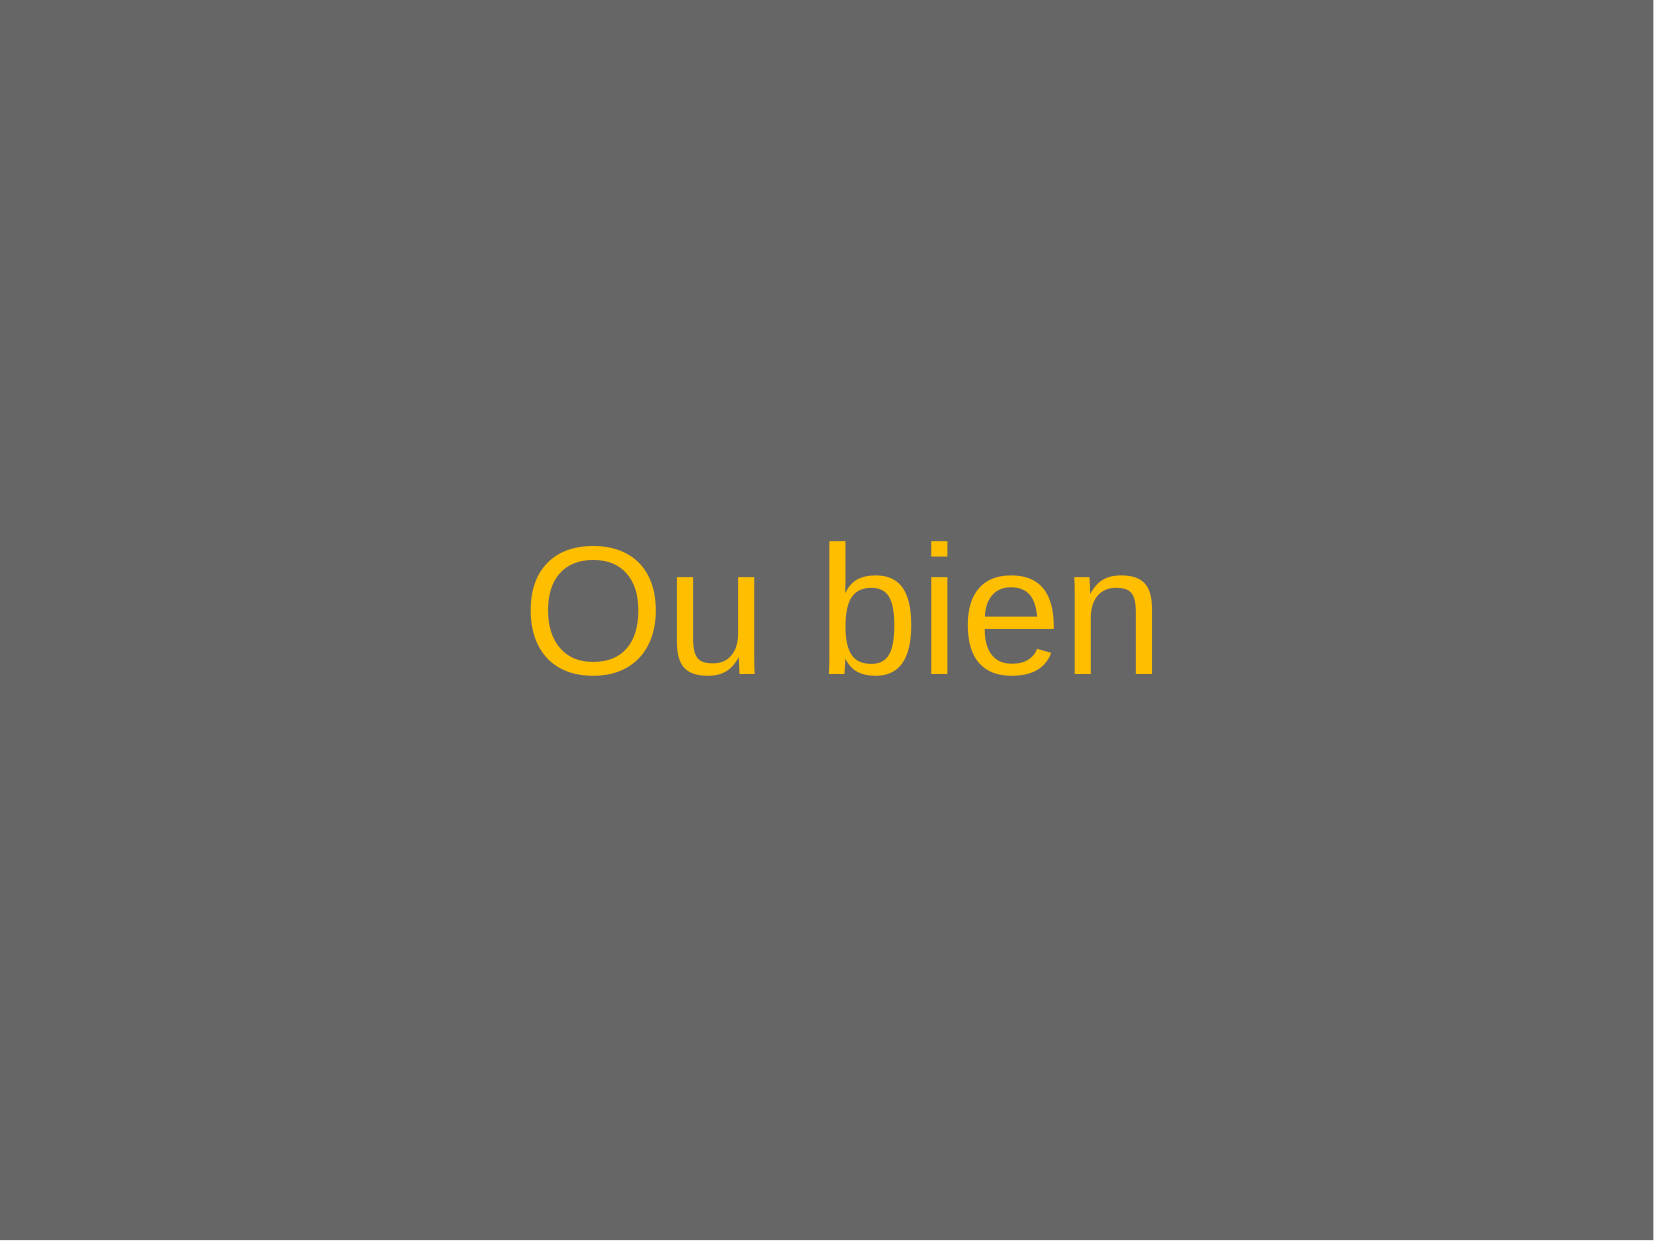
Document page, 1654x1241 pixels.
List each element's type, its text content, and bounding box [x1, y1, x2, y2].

text_box [0, 0, 1654, 1241]
text_box Ou bien [507, 500, 1180, 721]
